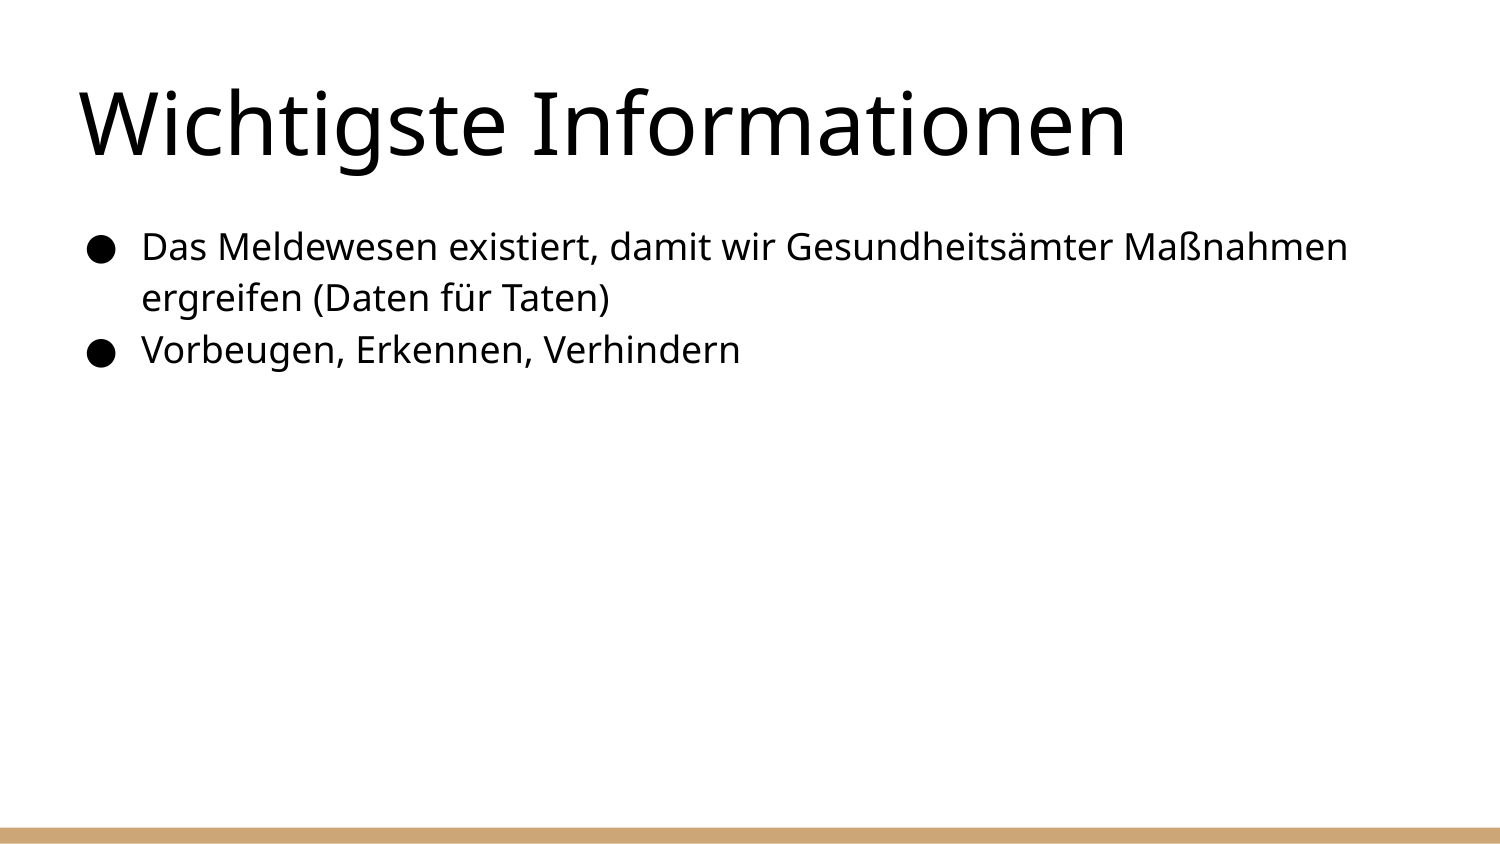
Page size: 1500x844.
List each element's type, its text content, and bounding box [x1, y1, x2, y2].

title Wichtigste Informationen [63, 51, 1462, 189]
list Das Meldewesen existiert, damit wir Gesundheitsämter Maßnahmen ergreifen (Daten für Taten) Vorbeugen, Erkennen, Verhindern [51, 200, 1449, 752]
